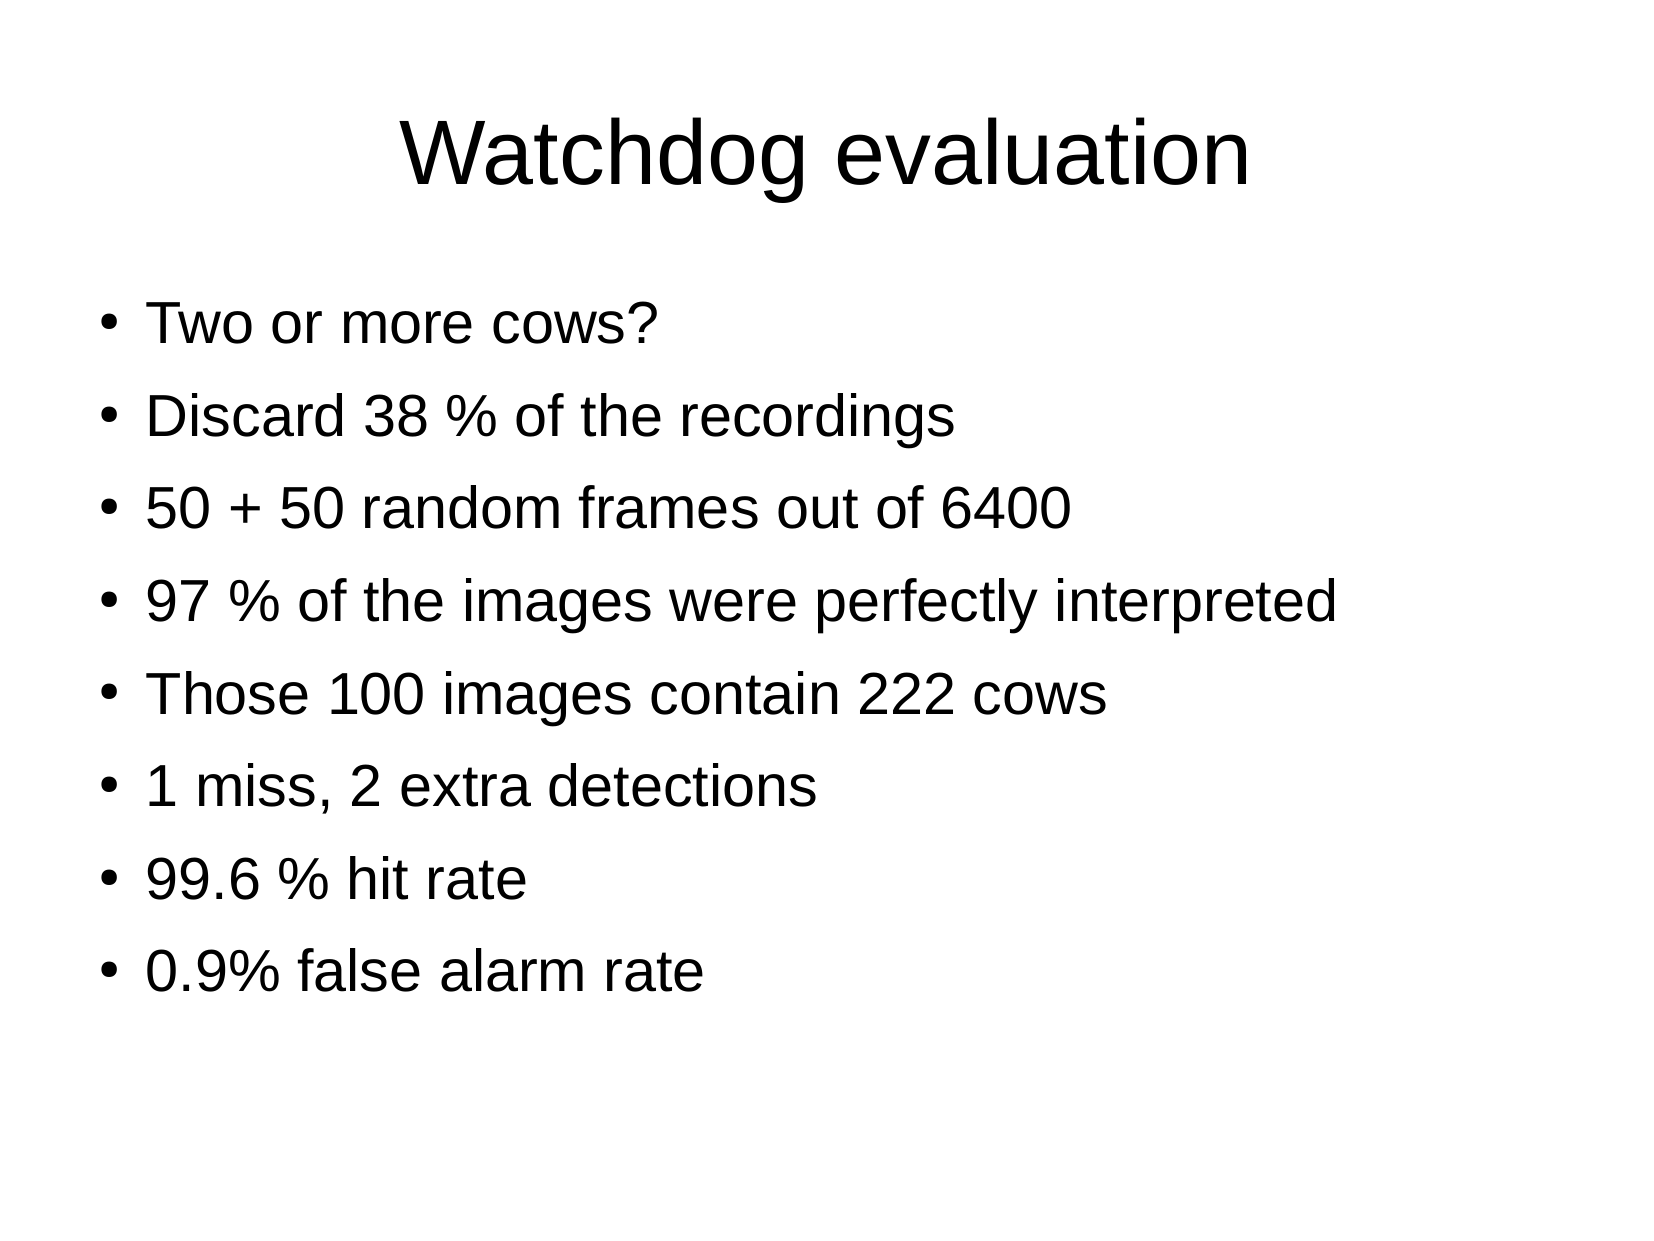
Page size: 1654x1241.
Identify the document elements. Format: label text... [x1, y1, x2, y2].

title Watchdog evaluation [82, 49, 1571, 257]
list Two or more cows? Discard 38 % of the recordings 50 + 50 random frames out of 6400 97 % of the images were perfectly interpreted Those 100 images contain 222 cows 1 miss, 2 extra detections 99.6 % hit rate 0.9% false alarm rate [82, 290, 1571, 1010]
